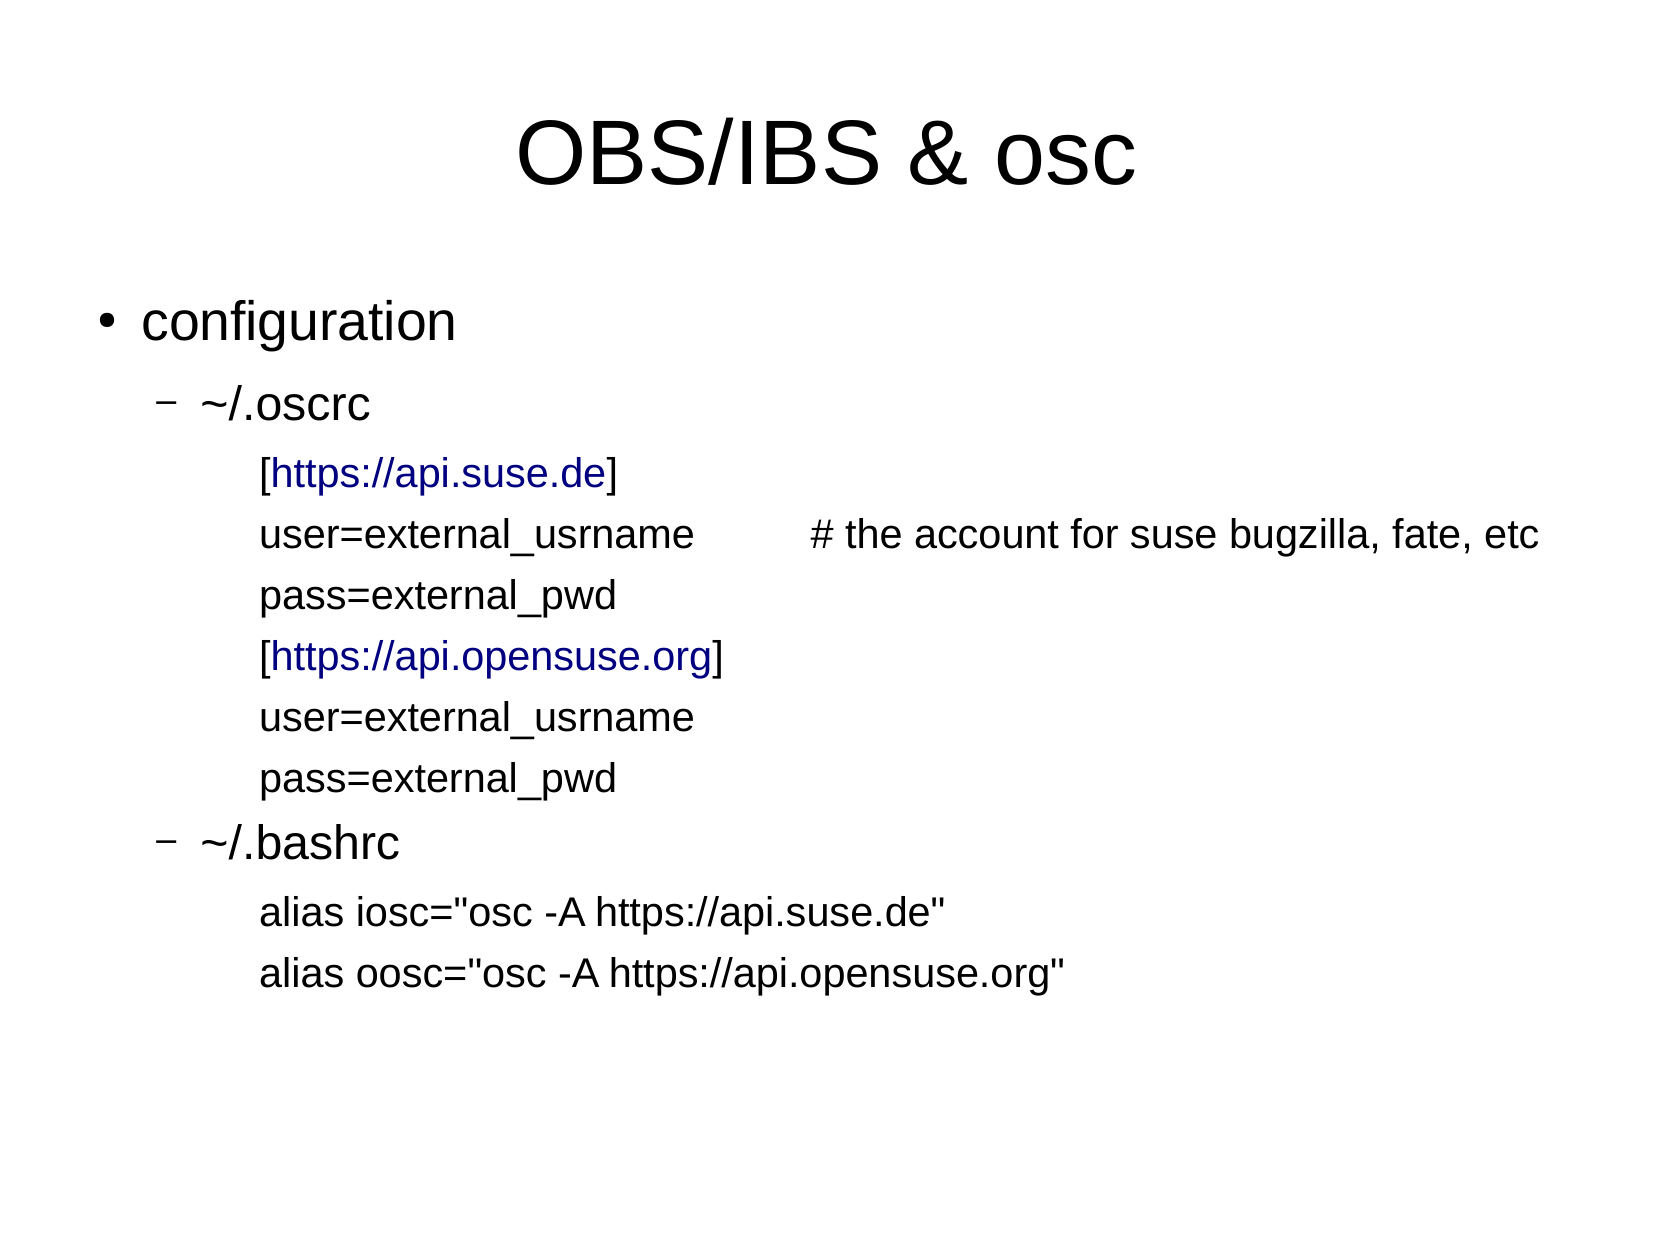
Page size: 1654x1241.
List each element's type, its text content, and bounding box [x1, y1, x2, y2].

list configuration ~/.oscrc [https://api.suse.de] user=external_usrname # the account for suse bugzilla, fate, etc pass=external_pwd [https://api.opensuse.org] user=external_usrname pass=external_pwd ~/.bashrc alias iosc="osc -A https://api.suse.de" alias oosc="osc -A https://api.opensuse.org" [82, 290, 1571, 1010]
title OBS/IBS & osc [82, 49, 1571, 257]
